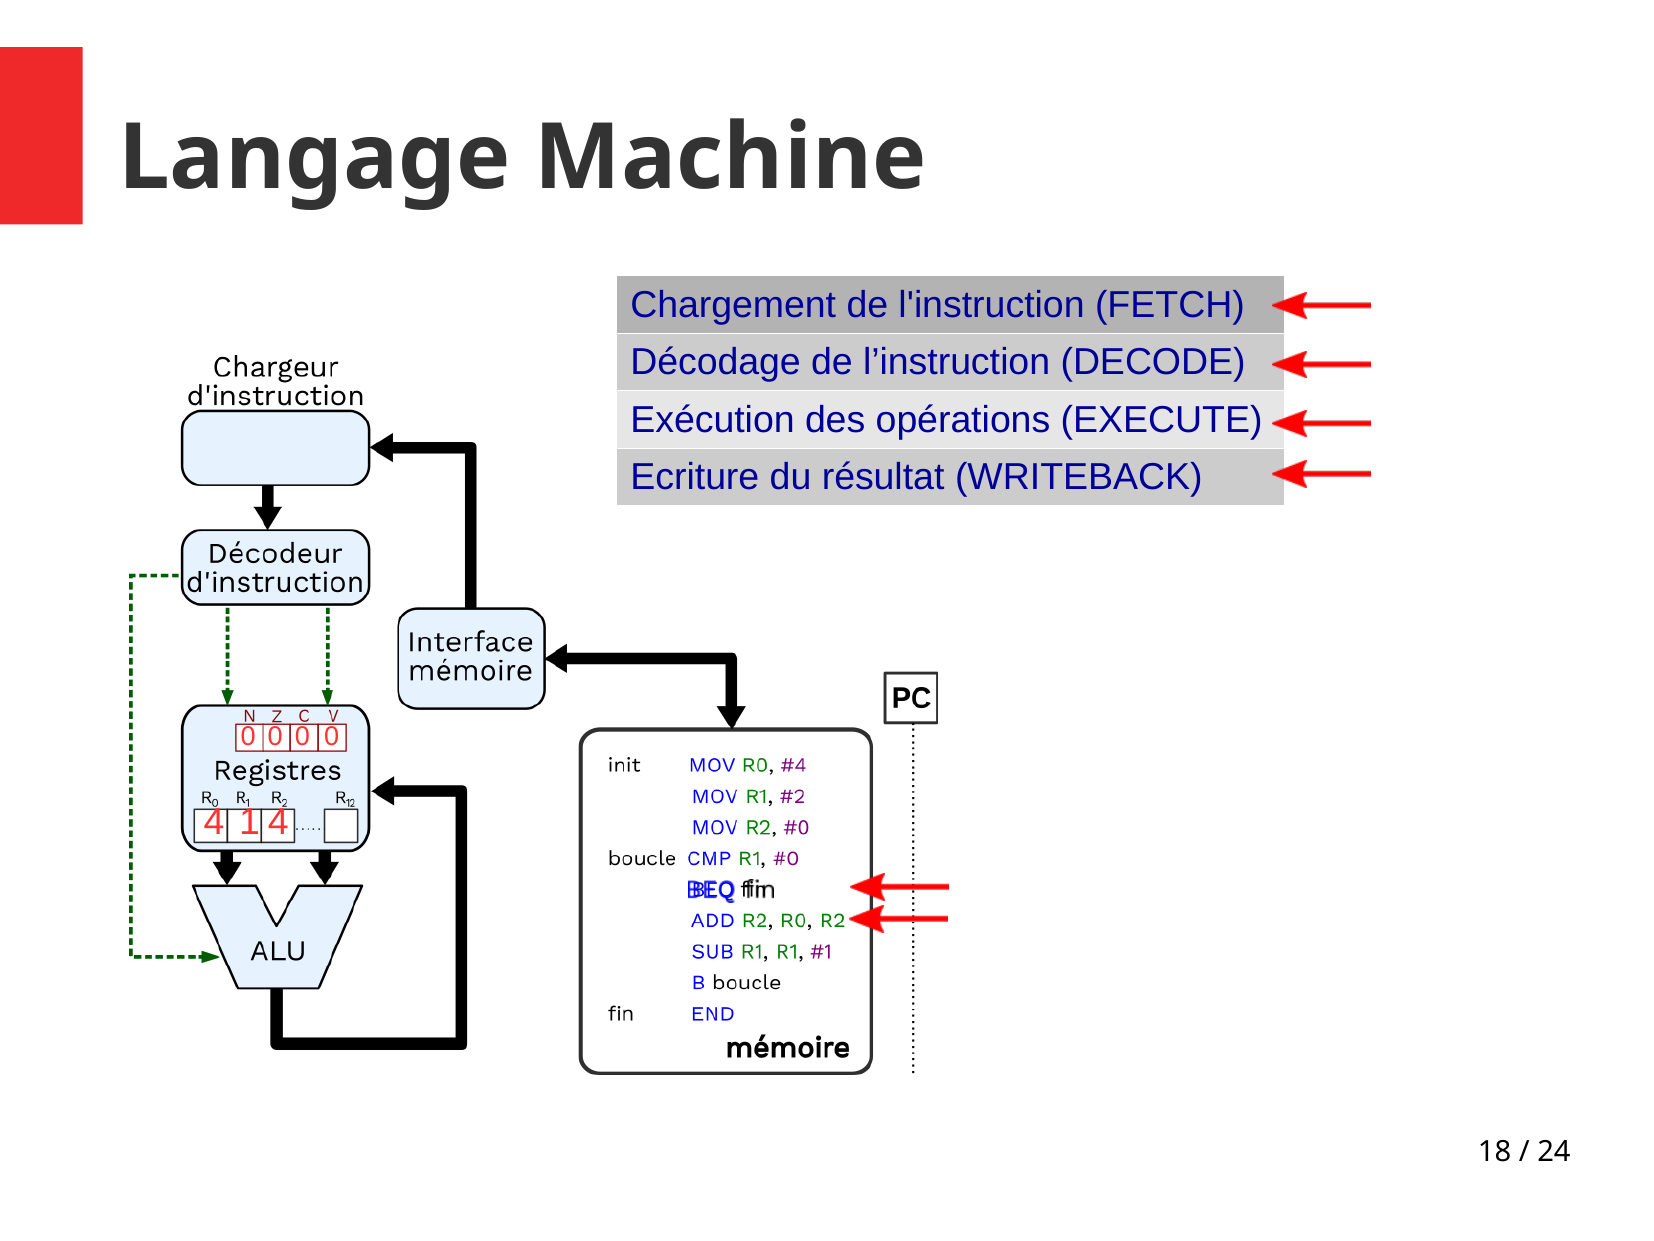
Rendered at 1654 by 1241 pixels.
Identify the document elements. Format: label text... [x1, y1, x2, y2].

text_box 4 [253, 793, 301, 851]
table_cell Exécution des opérations (EXECUTE) [617, 391, 1284, 448]
picture [1272, 292, 1371, 319]
text_box 4 [188, 793, 224, 851]
text_box 0 [315, 713, 339, 760]
picture [1272, 410, 1371, 438]
picture [1272, 351, 1371, 378]
picture [1272, 460, 1371, 488]
text_box 0 [286, 713, 310, 760]
table_cell Décodage de l’instruction (DECODE) [617, 334, 1284, 390]
title Langage Machine [118, 49, 1571, 257]
picture [129, 355, 949, 1075]
table_header Chargement de l'instruction (FETCH) [617, 276, 1284, 333]
text_box 0 [258, 713, 283, 759]
text_box 0 [231, 713, 256, 759]
table_cell Ecriture du résultat (WRITEBACK) [617, 449, 1284, 505]
text_box 1 [224, 793, 253, 851]
